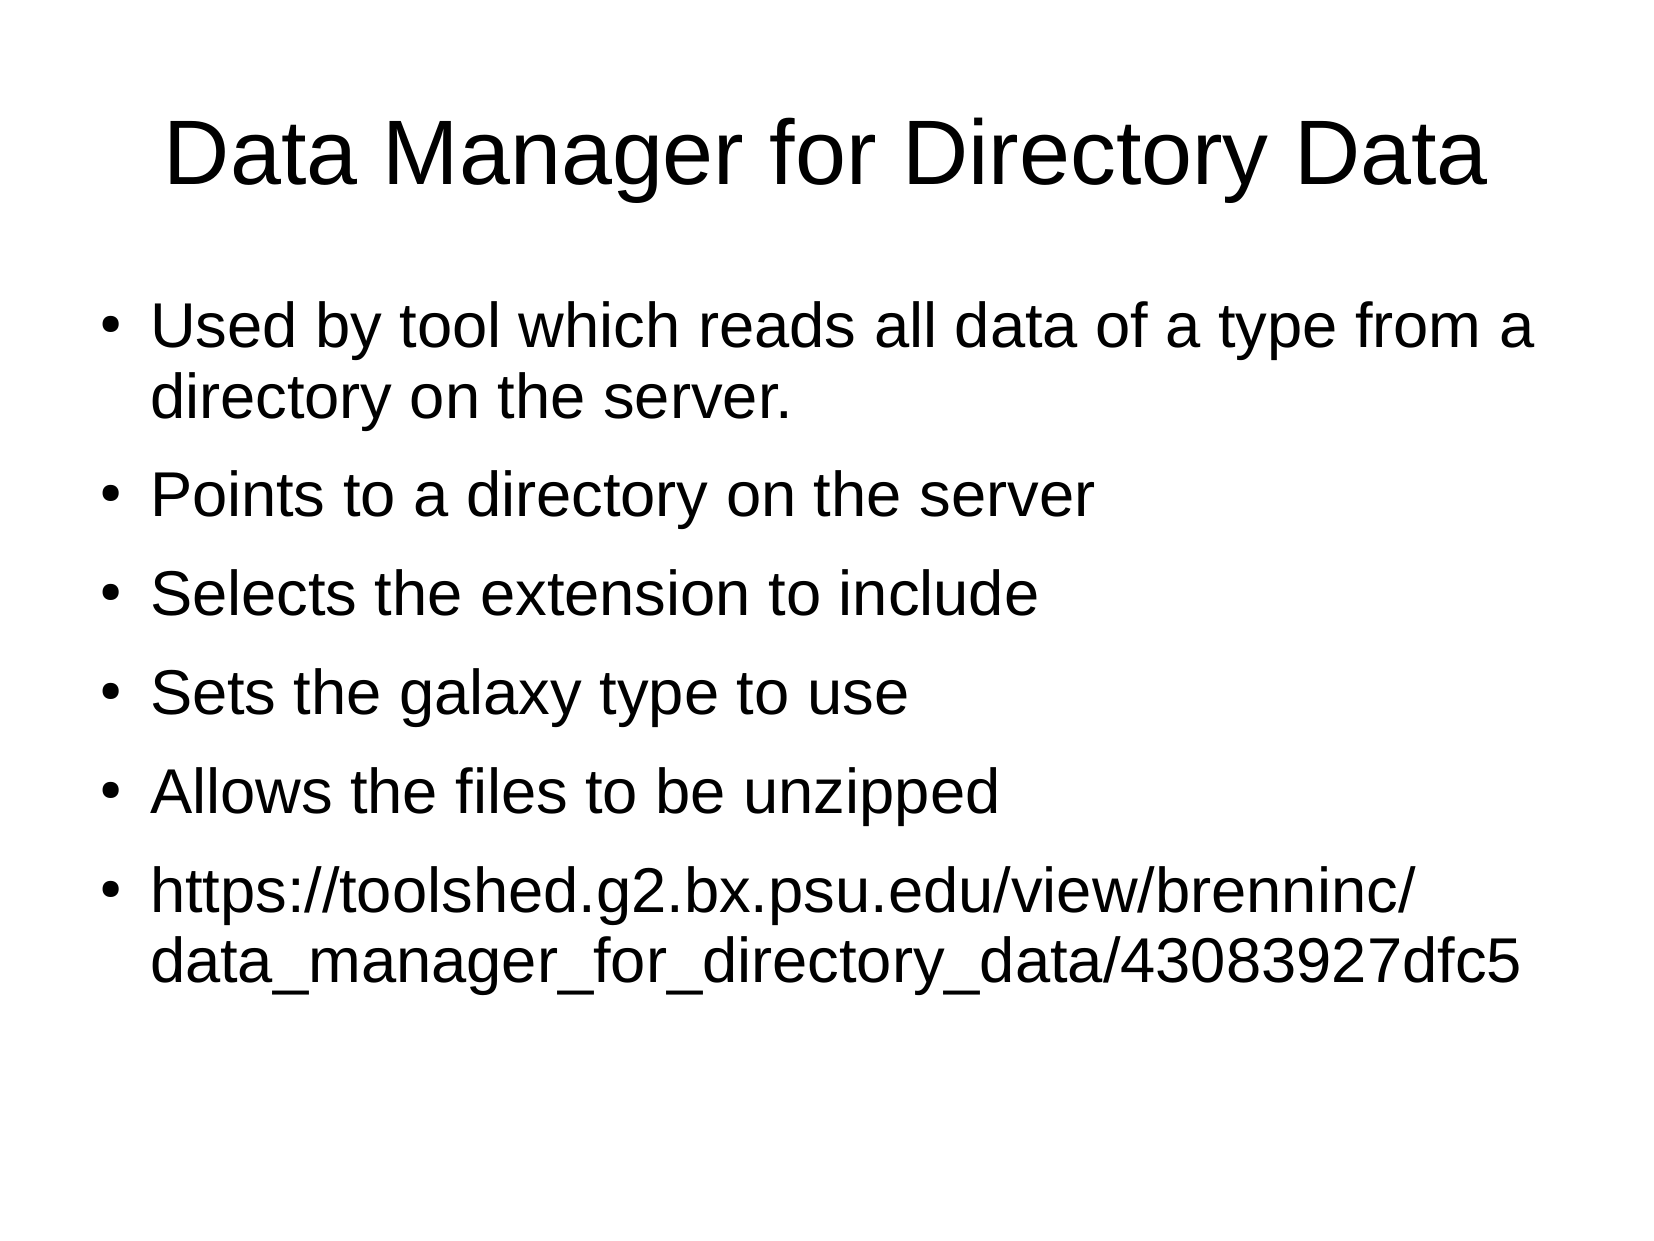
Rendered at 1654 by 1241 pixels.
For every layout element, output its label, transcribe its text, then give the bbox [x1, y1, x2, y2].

title Data Manager for Directory Data [82, 49, 1571, 257]
list Used by tool which reads all data of a type from a directory on the server. Points to a directory on the server Selects the extension to include Sets the galaxy type to use Allows the files to be unzipped https://toolshed.g2.bx.psu.edu/view/brenninc/data_manager_for_directory_data/43083927dfc5 [82, 290, 1571, 1010]
